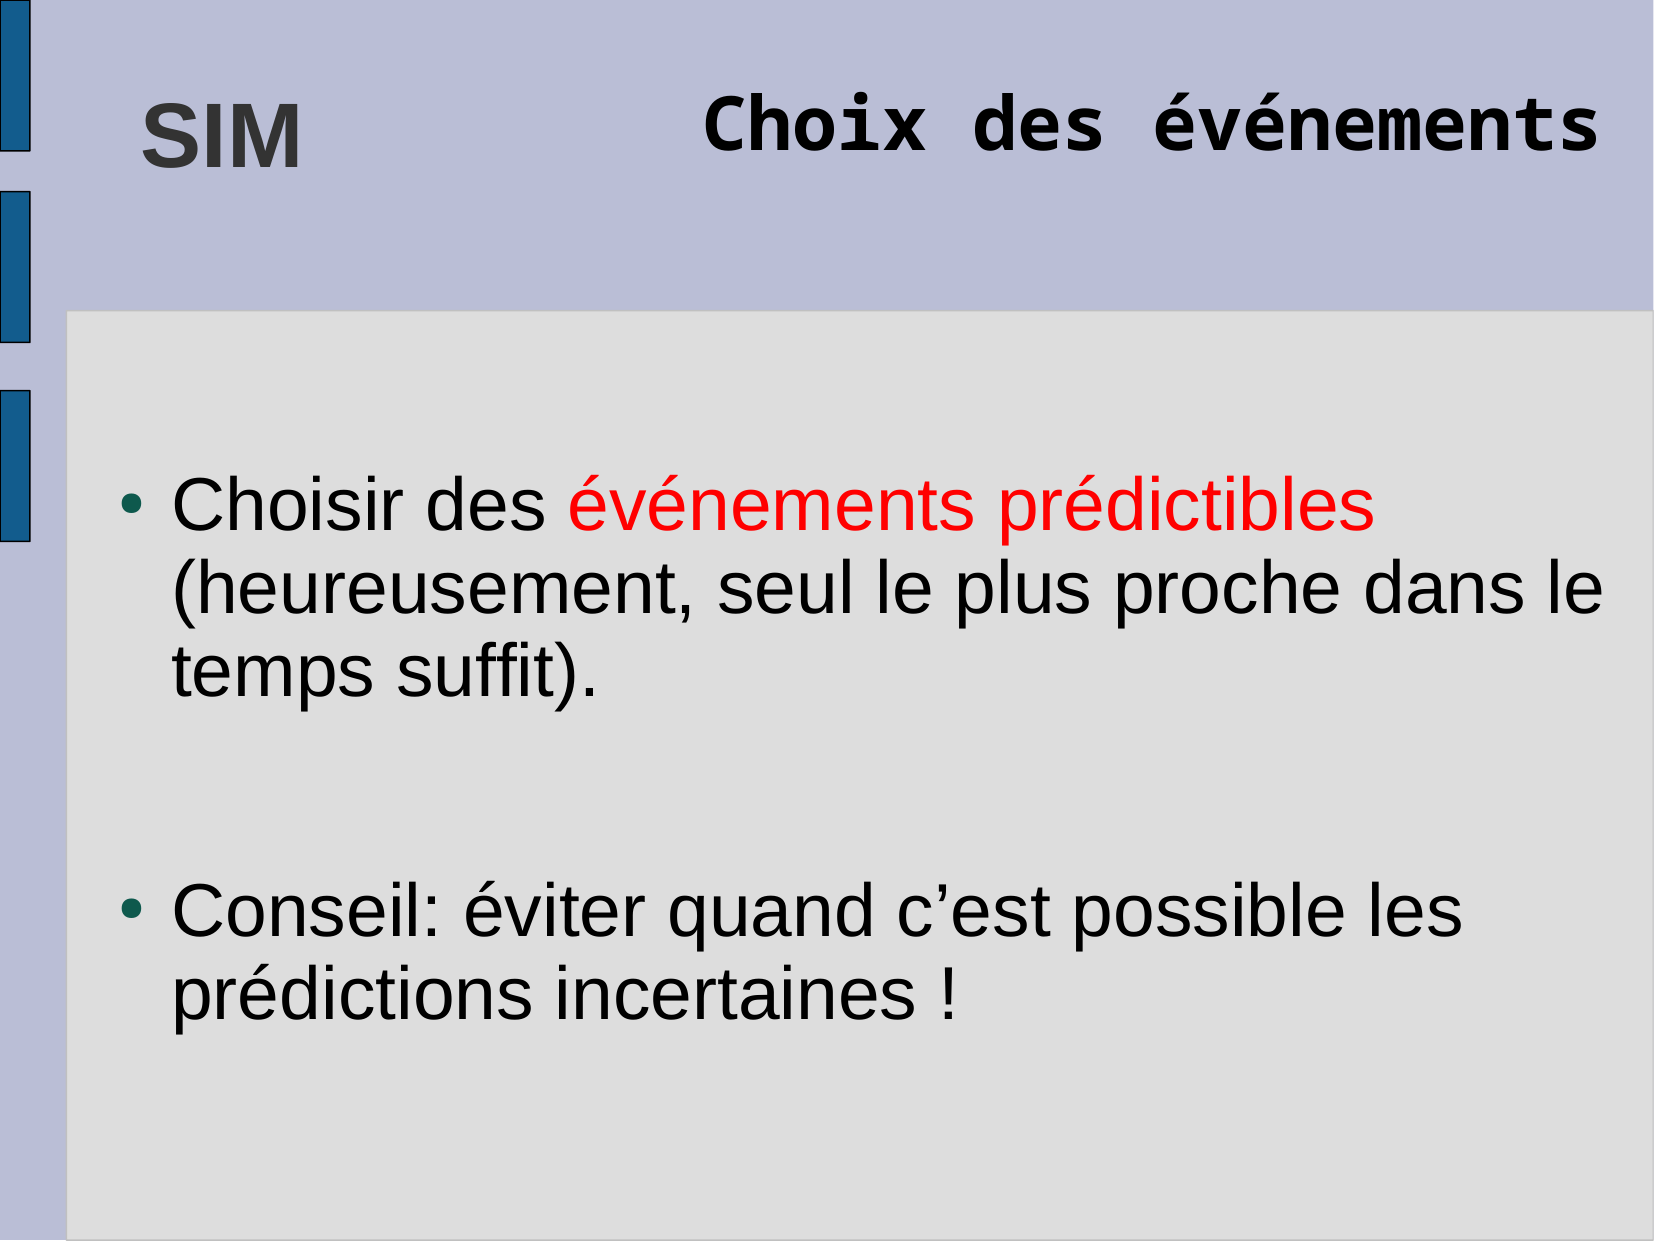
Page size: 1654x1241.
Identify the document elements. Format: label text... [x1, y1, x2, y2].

text_box Choix des événements [702, 70, 1608, 240]
list Choisir des événements prédictibles (heureusement, seul le plus proche dans le temps suffit). Conseil: éviter quand c’est possible les prédictions incertaines ! [100, 464, 1617, 1054]
title SIM [74, 51, 371, 223]
